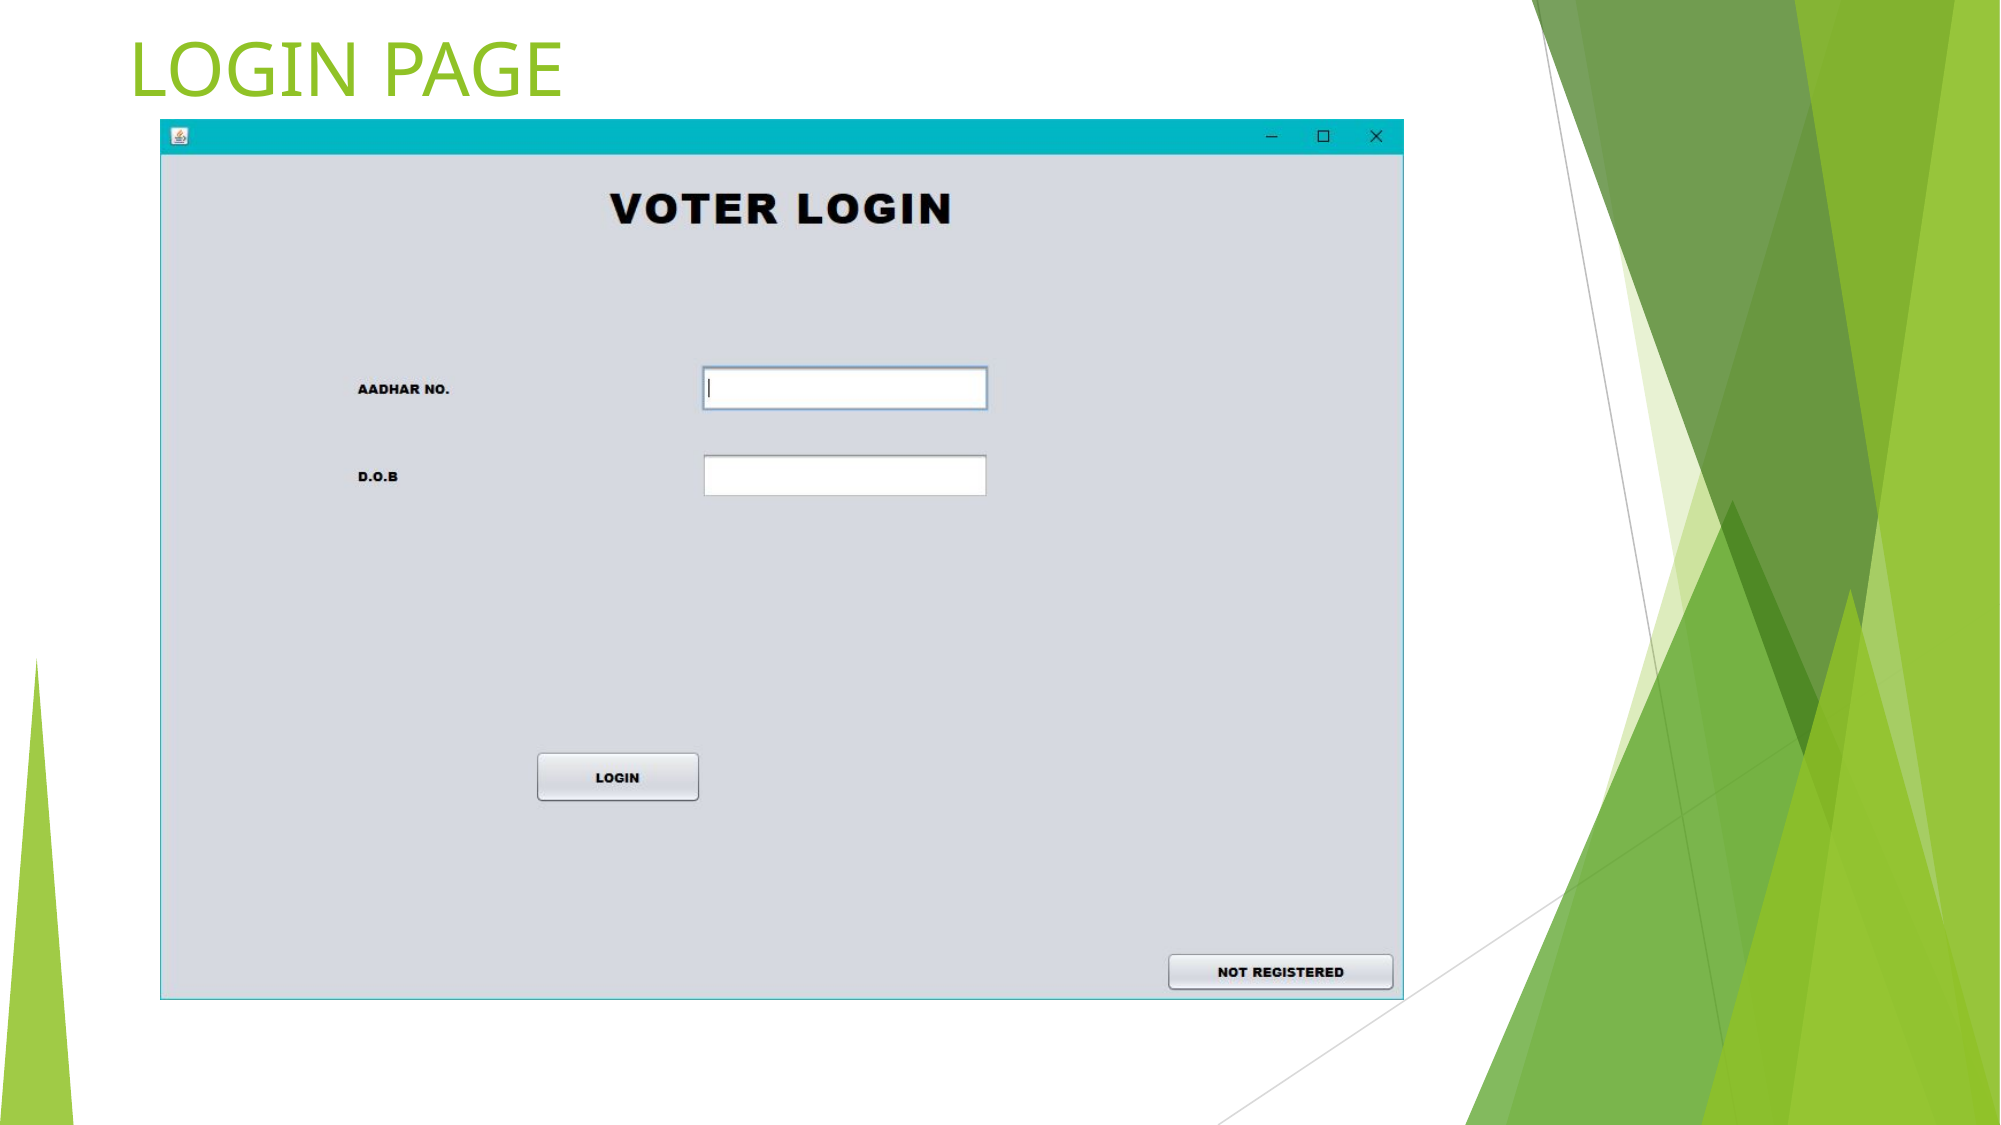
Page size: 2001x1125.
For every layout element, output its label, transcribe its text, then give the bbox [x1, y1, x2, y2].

title LOGIN PAGE [113, 14, 1524, 117]
picture [160, 119, 1404, 1000]
